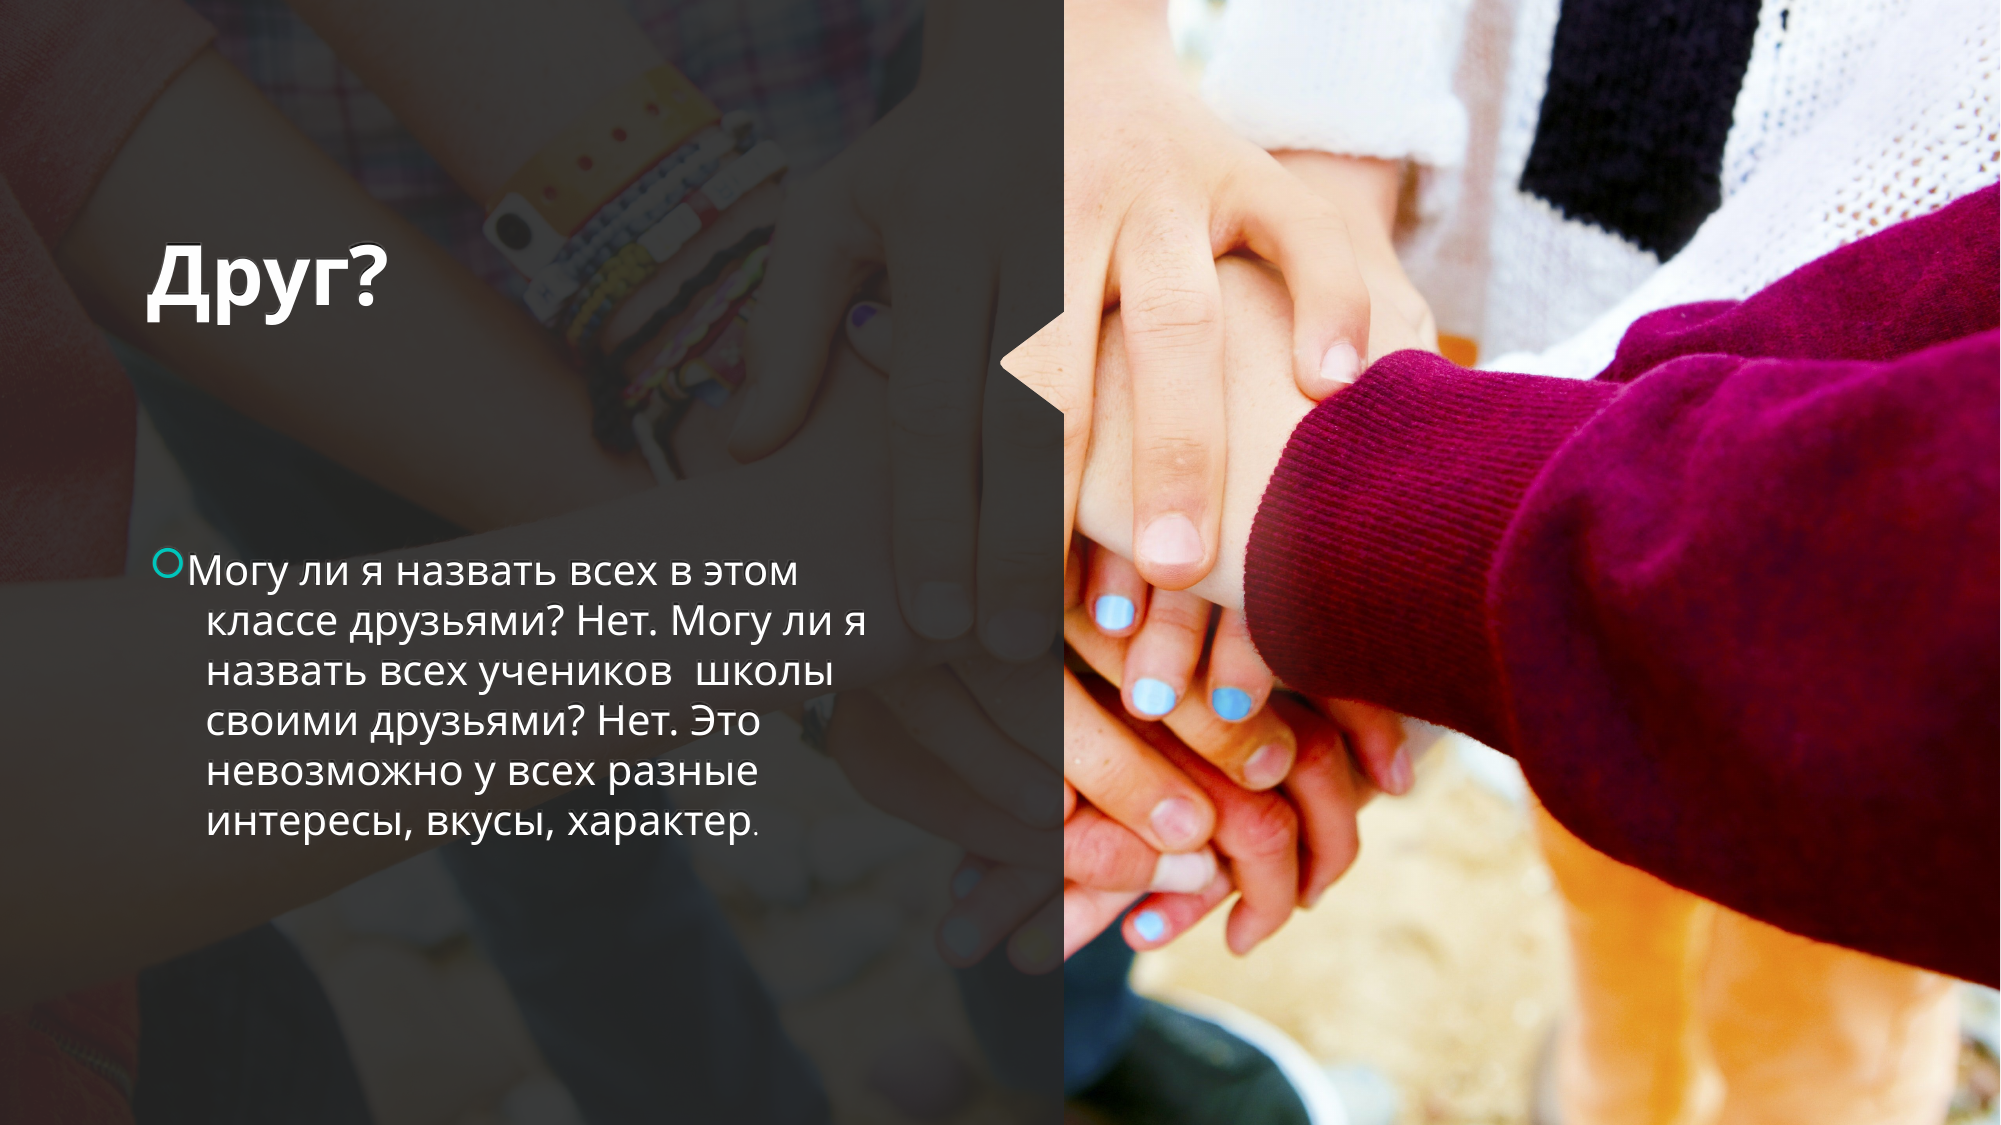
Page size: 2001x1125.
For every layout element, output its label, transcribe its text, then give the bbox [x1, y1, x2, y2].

title Друг? [132, 73, 942, 330]
text_box [0, 0, 1064, 1125]
list Могу ли я назвать всех в этом классе друзьями? Нет. Могу ли я назвать всех учеников школы своими друзьями? Нет. Это невозможно у всех разные интересы, вкусы, характер. [134, 395, 942, 992]
picture [1001, 0, 2000, 1125]
